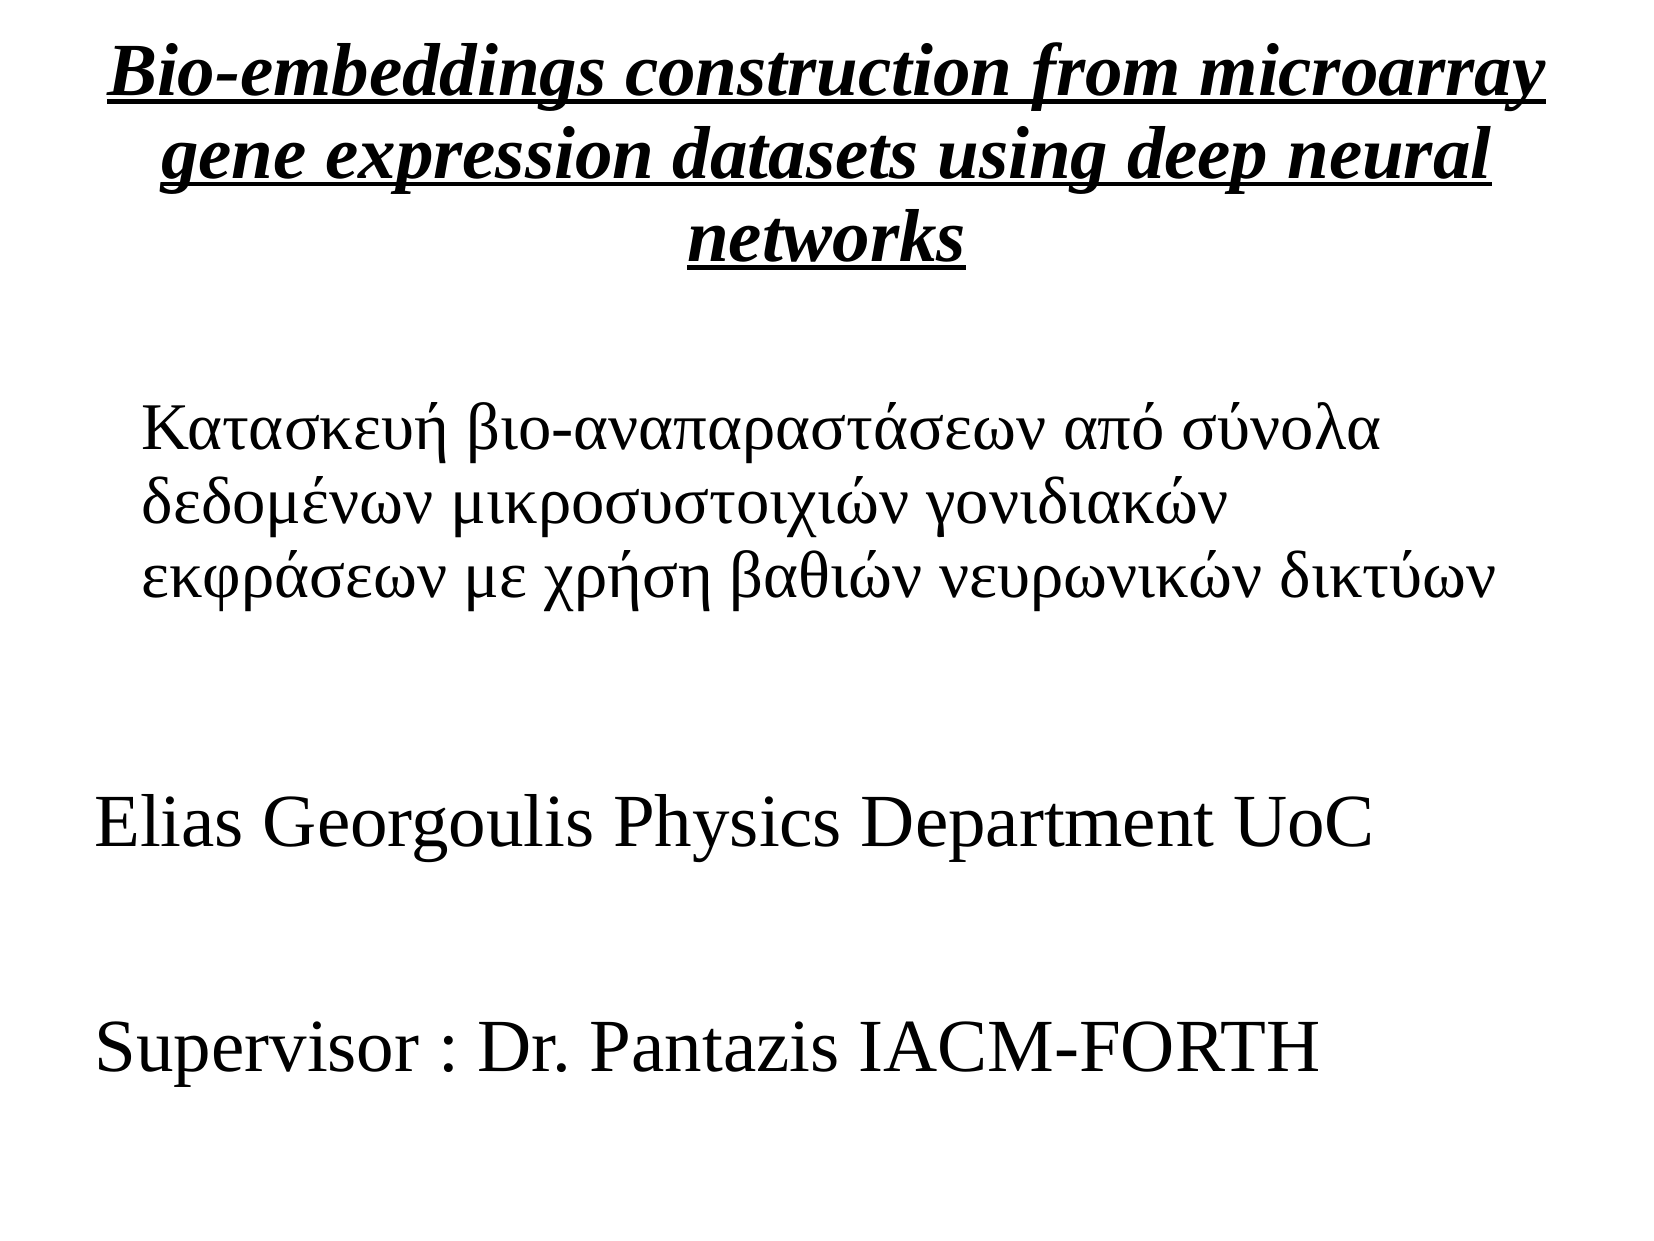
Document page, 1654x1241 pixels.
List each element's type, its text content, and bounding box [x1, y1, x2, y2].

title Bio-embeddings construction from microarray gene expression datasets using deep neural networks [82, 28, 1571, 278]
list Κατασκευή βιο-αναπαραστάσεων από σύνολα δεδομένων μικροσυστοιχιών γονιδιακών εκφράσεων με χρήση βαθιών νευρωνικών δικτύων [70, 389, 1548, 669]
list Elias Georgoulis Physics Department UoC Supervisor : Dr. Pantazis IACM-FORTH [94, 779, 1512, 1205]
